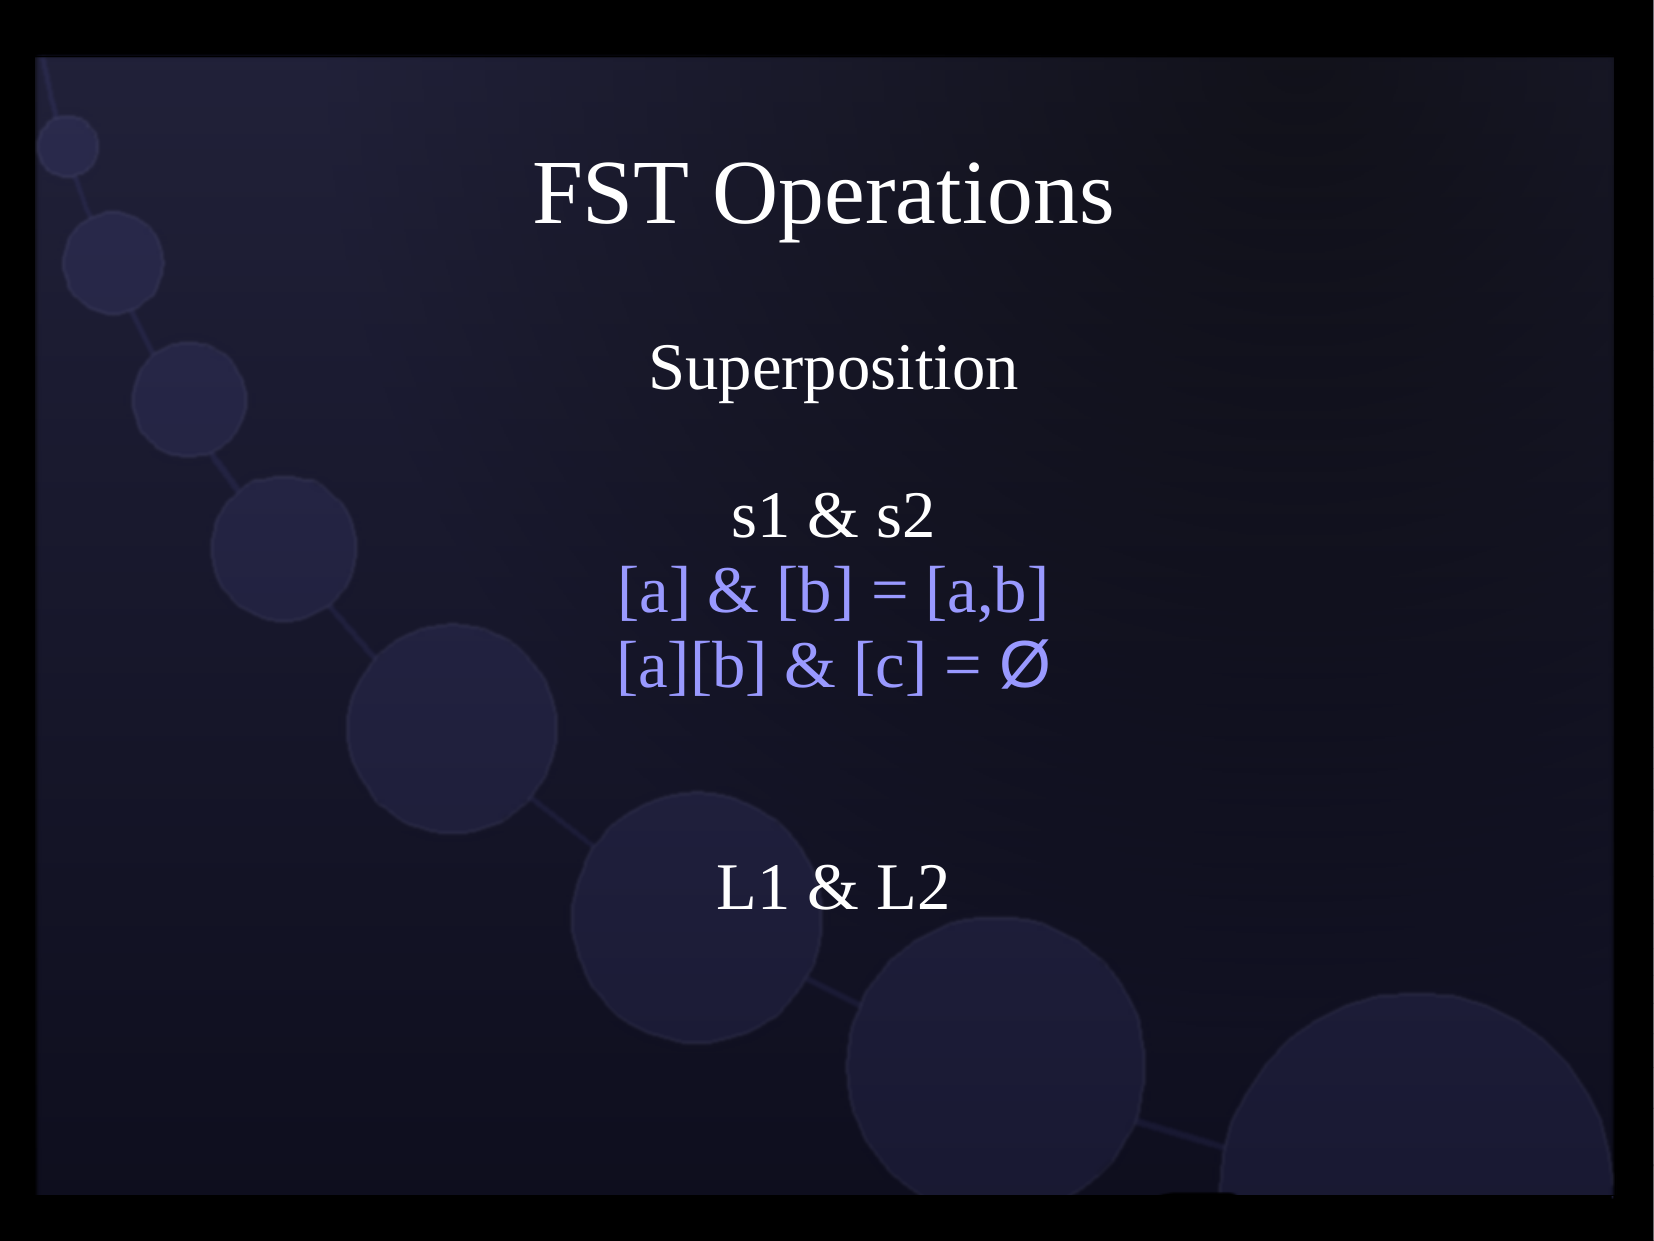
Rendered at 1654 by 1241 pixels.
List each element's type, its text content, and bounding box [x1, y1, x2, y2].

picture [0, 0, 1654, 1241]
picture [34, 57, 1615, 1195]
subtitle Superposition s1 & s2 [a] & [b] = [a,b] [a][b] & [c] = Ø L1 & L2 [110, 230, 1523, 1241]
title FST Operations [118, 88, 1531, 296]
